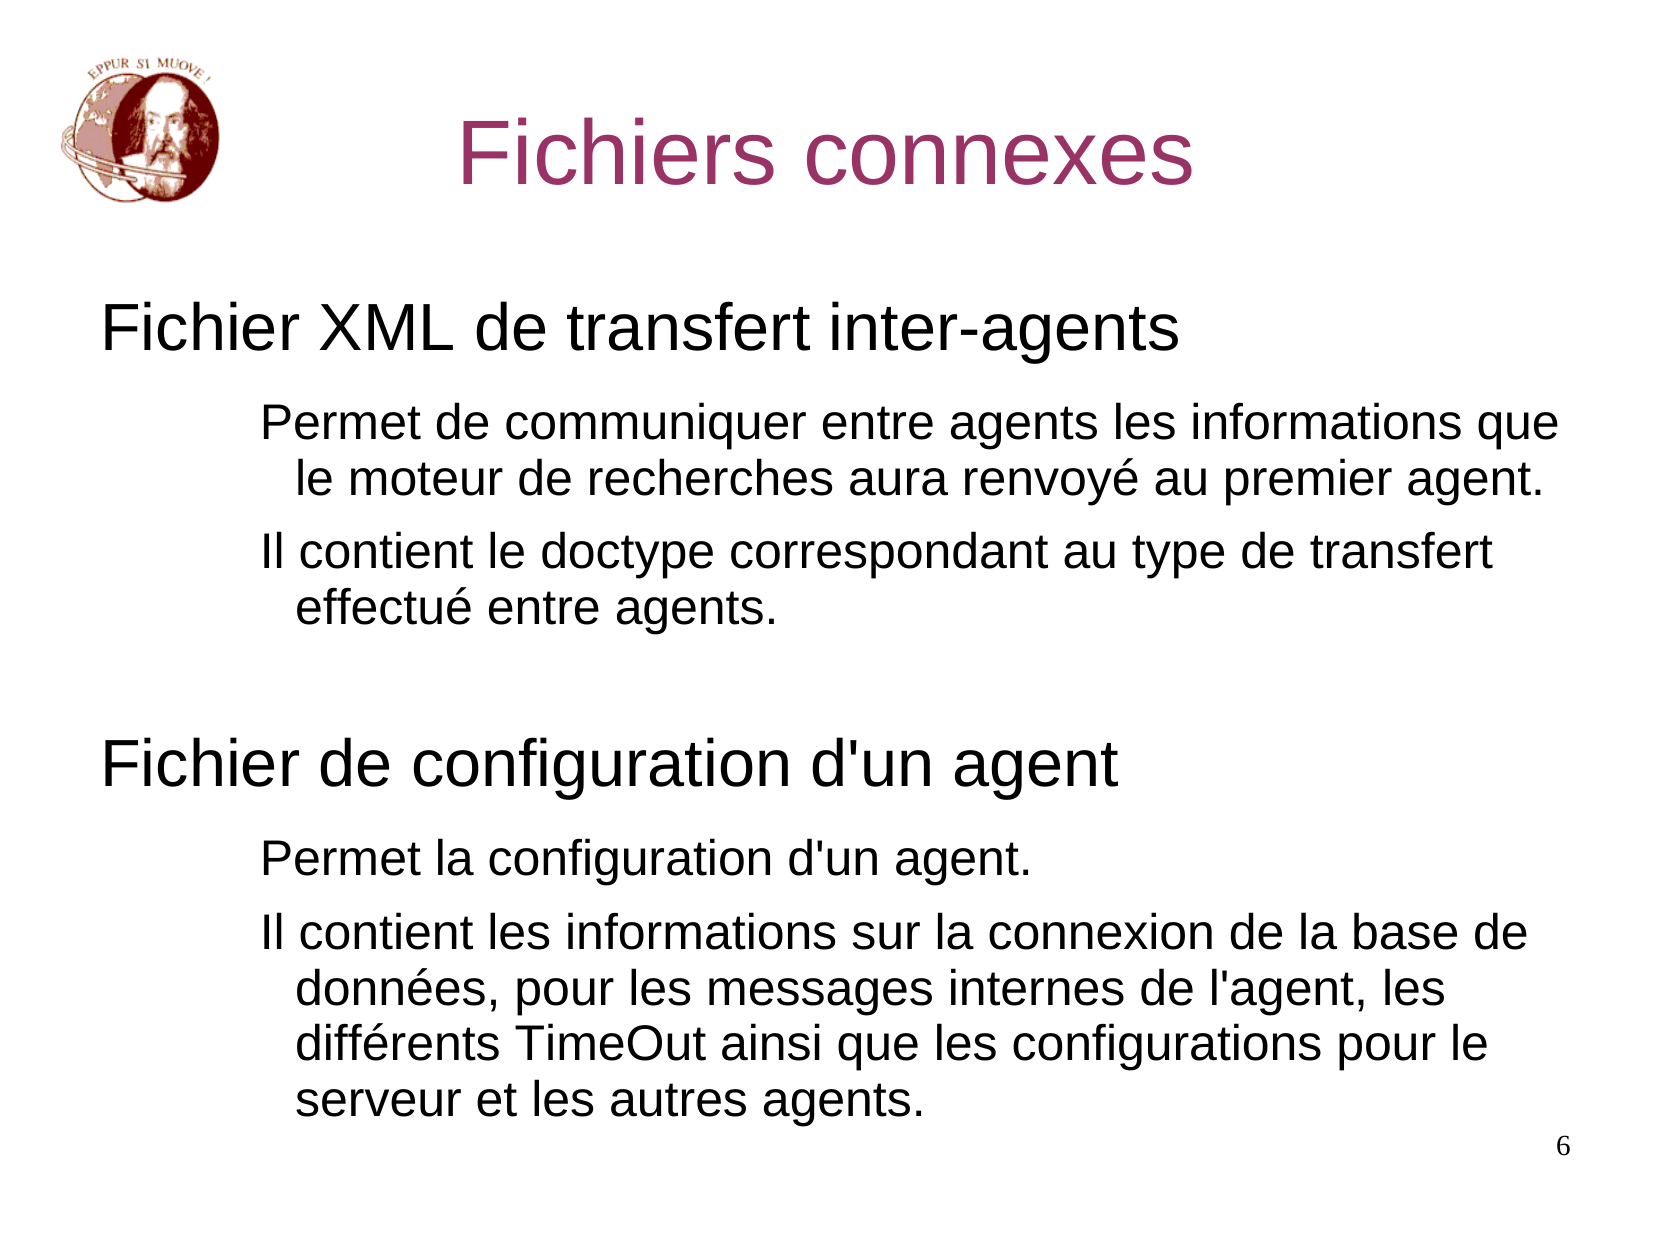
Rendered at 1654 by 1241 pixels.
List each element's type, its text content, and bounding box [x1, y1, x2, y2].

picture [59, 55, 224, 207]
title Fichiers connexes [82, 49, 1571, 257]
list Fichier XML de transfert inter-agents Permet de communiquer entre agents les informations que le moteur de recherches aura renvoyé au premier agent. Il contient le doctype correspondant au type de transfert effectué entre agents. Fichier de configuration d'un agent Permet la configuration d'un agent. Il contient les informations sur la connexion de la base de données, pour les messages internes de l'agent, les différents TimeOut ainsi que les configurations pour le serveur et les autres agents. [82, 290, 1571, 1183]
